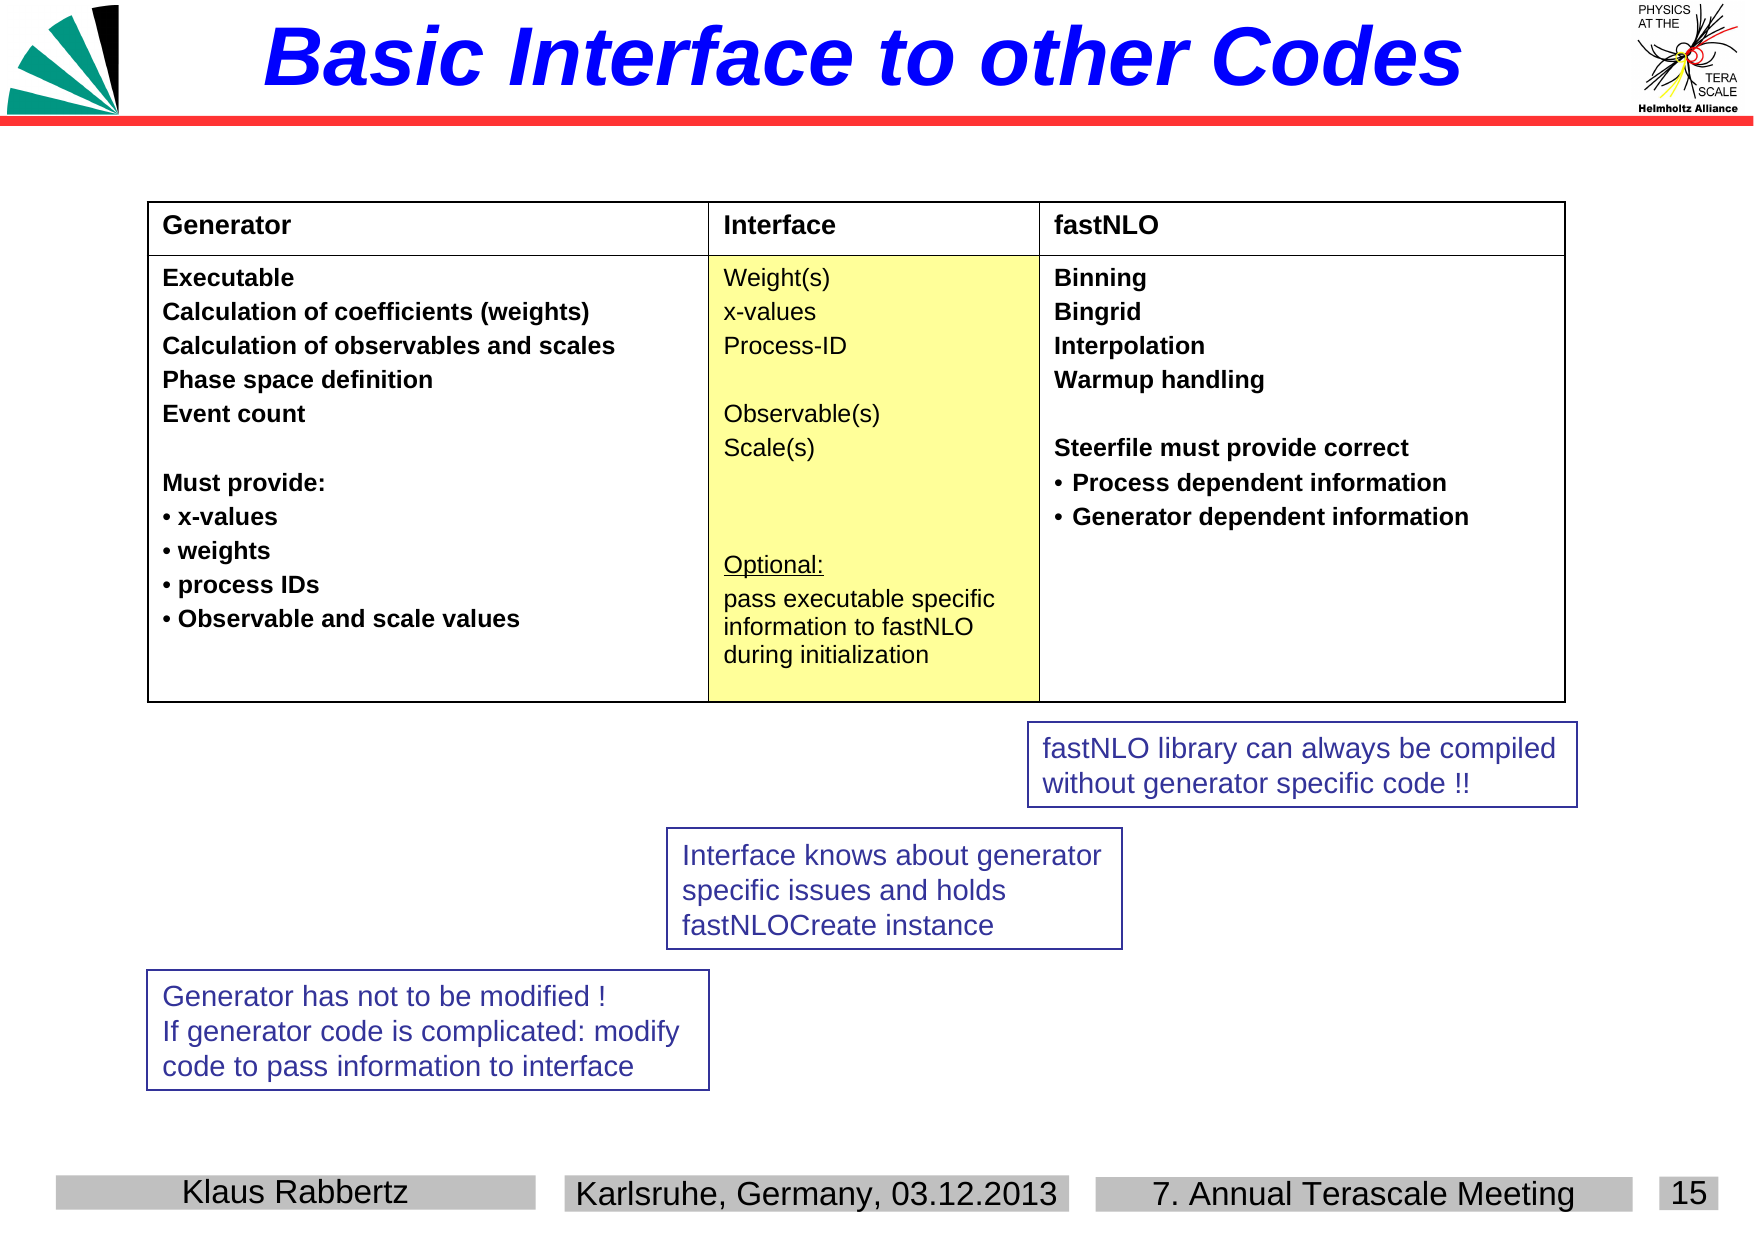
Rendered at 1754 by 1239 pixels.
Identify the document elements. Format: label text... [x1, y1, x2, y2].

title Basic Interface to other Codes [123, 0, 1606, 114]
text_box Interface knows about generator specific issues and holds fastNLOCreate instance [667, 828, 1123, 949]
table_header fastNLO [1040, 203, 1564, 255]
text_box fastNLO library can always be compiled without generator specific code !! [1027, 721, 1578, 808]
picture [7, 5, 119, 116]
text_box Generator has not to be modified ! If generator code is complicated: modify code to pass information to interface [147, 970, 709, 1091]
table_header Generator [149, 203, 708, 255]
table_cell Executable Calculation of coefficients (weights) Calculation of observables and scales Phase space definition Event count Must provide: x-values weights process IDs Observable and scale values [149, 256, 708, 701]
picture [1631, 1, 1745, 115]
table_cell Binning Bingrid Interpolation Warmup handling Steerfile must provide correct Process dependent information Generator dependent information [1040, 256, 1564, 701]
table_cell Weight(s) x-values Process-ID Observable(s) Scale(s) Optional: pass executable specific information to fastNLO during initialization [709, 256, 1039, 701]
table_header Interface [709, 203, 1039, 255]
